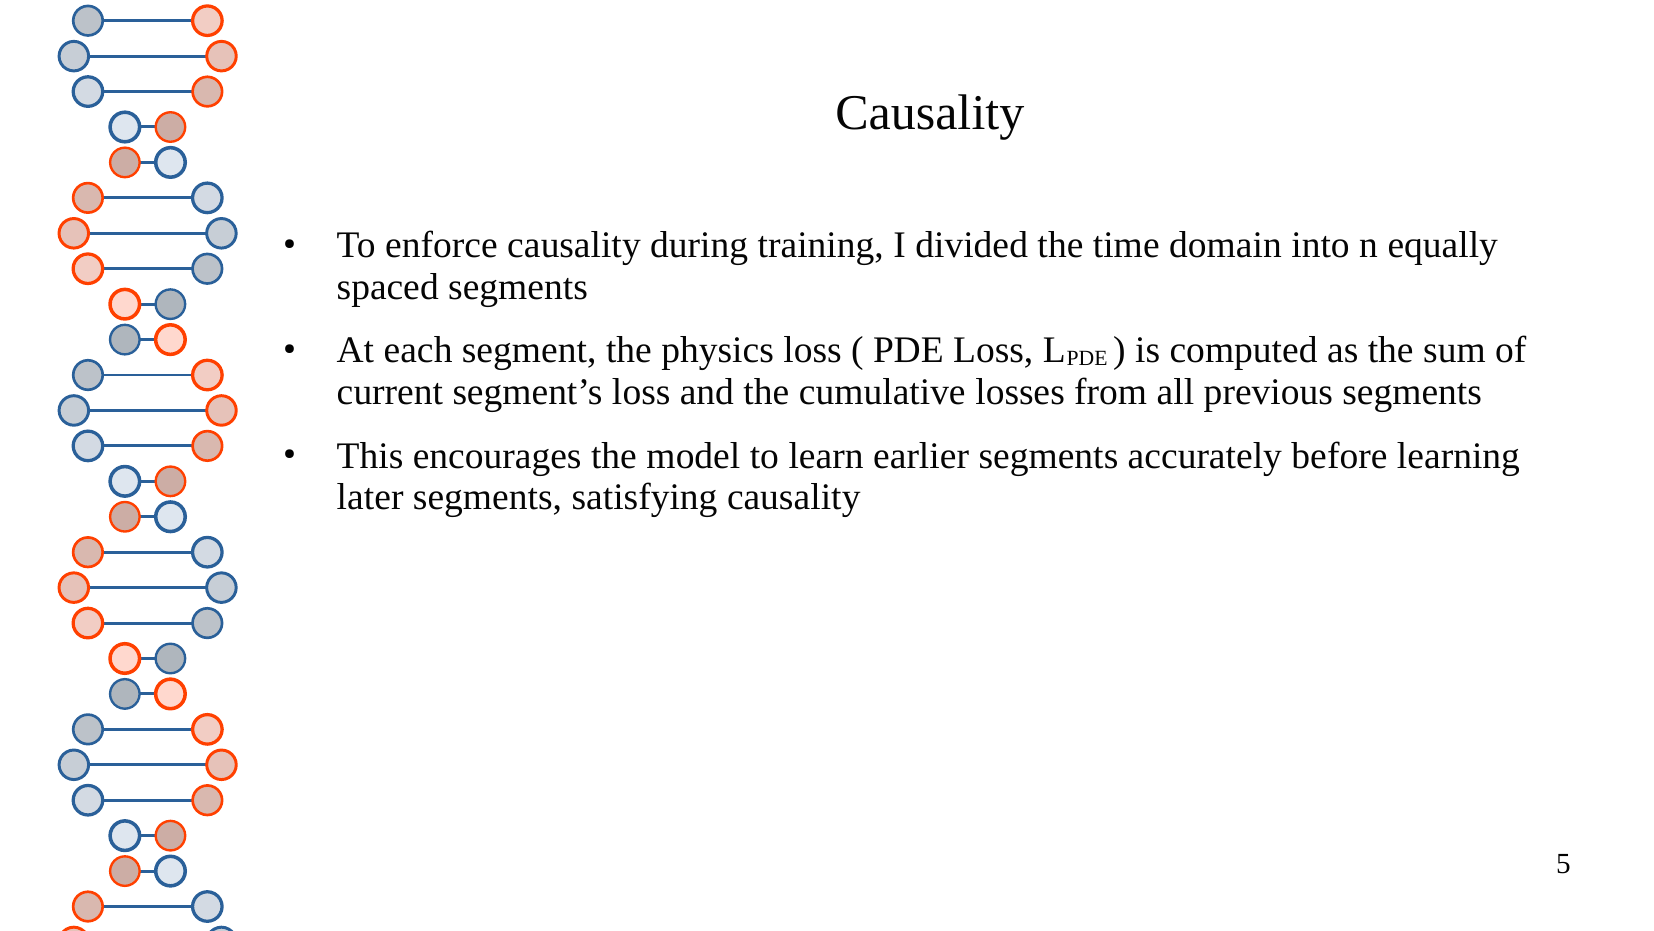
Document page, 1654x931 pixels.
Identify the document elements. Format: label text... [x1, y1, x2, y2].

title Causality [265, 35, 1595, 189]
list To enforce causality during training, I divided the time domain into n equally spaced segments At each segment, the physics loss ( PDE Loss, LPDE ) is computed as the sum of current segment’s loss and the cumulative losses from all previous segments This encourages the model to learn earlier segments accurately before learning later segments, satisfying causality [265, 224, 1595, 764]
